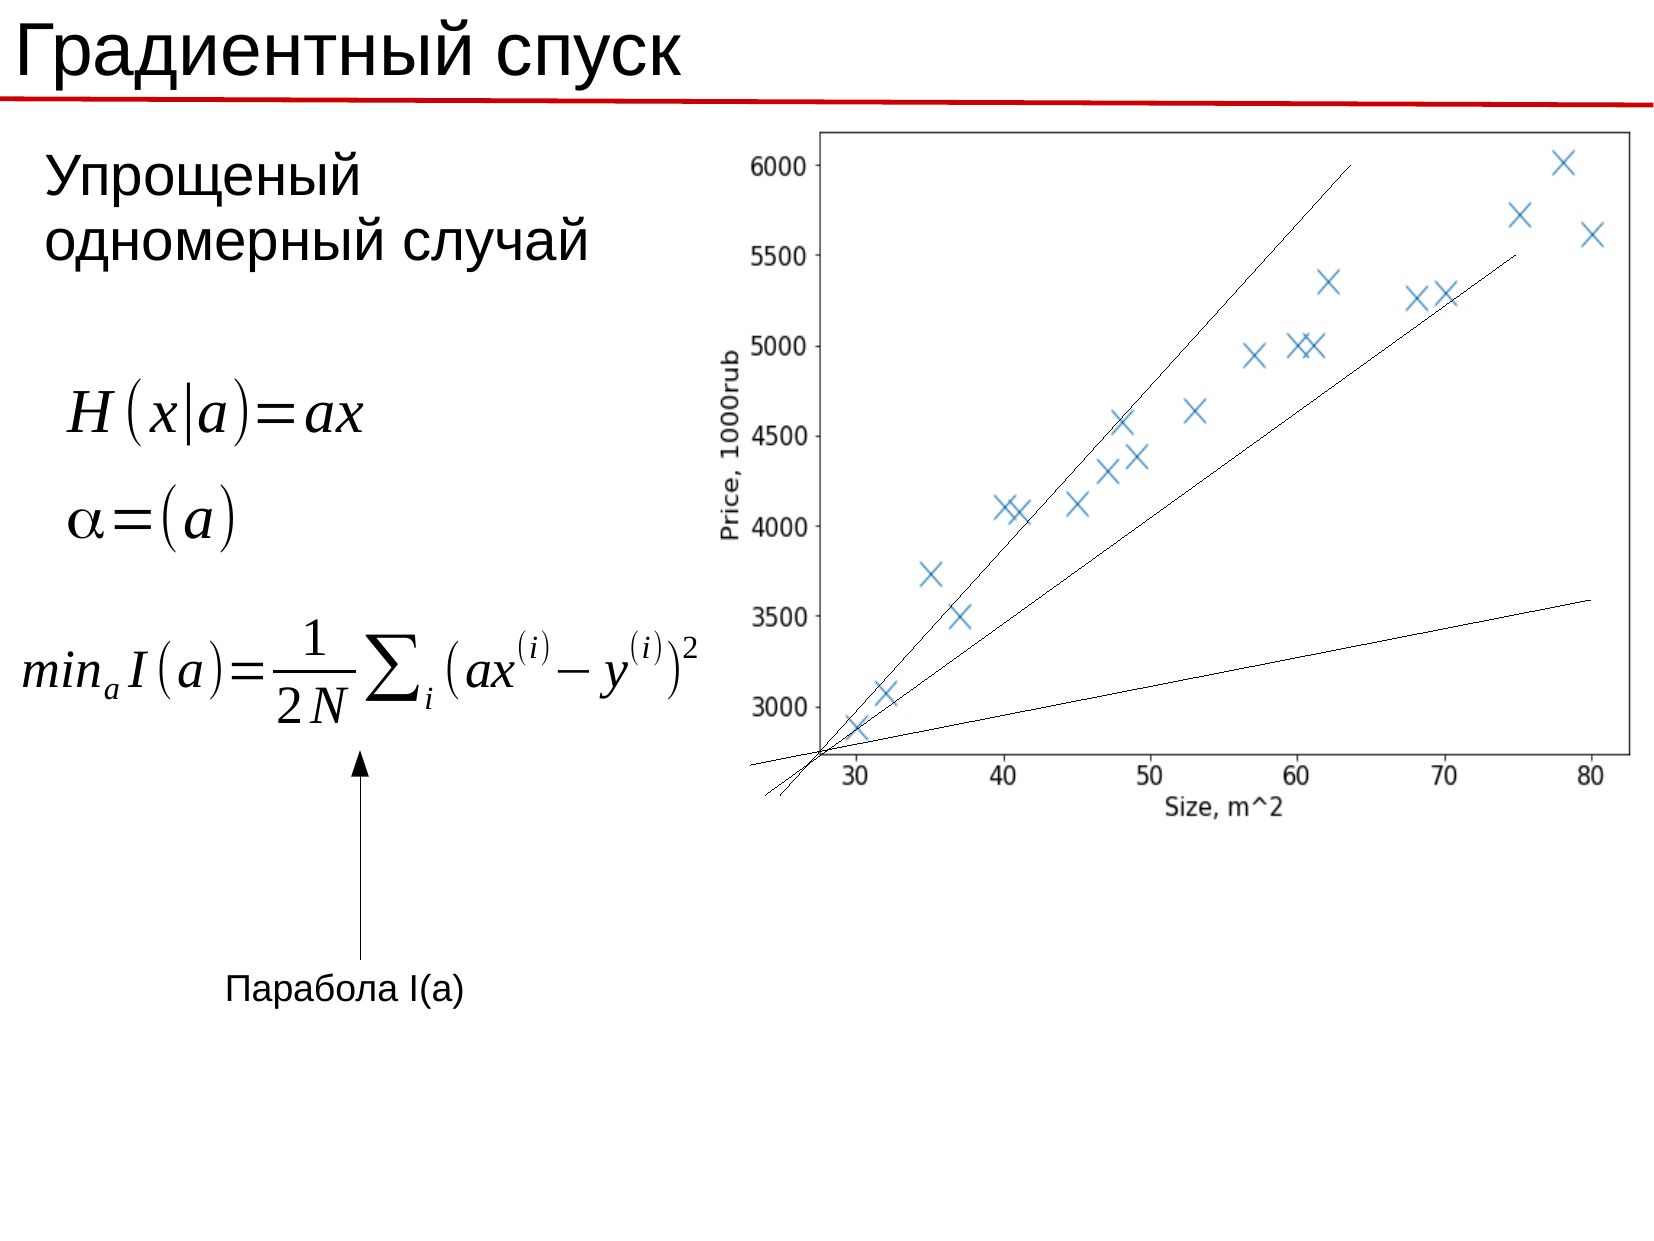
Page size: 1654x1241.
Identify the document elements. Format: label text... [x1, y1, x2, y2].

chart [60, 480, 245, 556]
chart [57, 375, 373, 450]
text_box Упрощеный одномерный случай [30, 135, 646, 280]
chart [15, 607, 705, 736]
picture [705, 119, 1645, 844]
text_box Парабола I(a) [210, 960, 571, 1017]
text_box Градиентный спуск [0, 0, 1306, 99]
